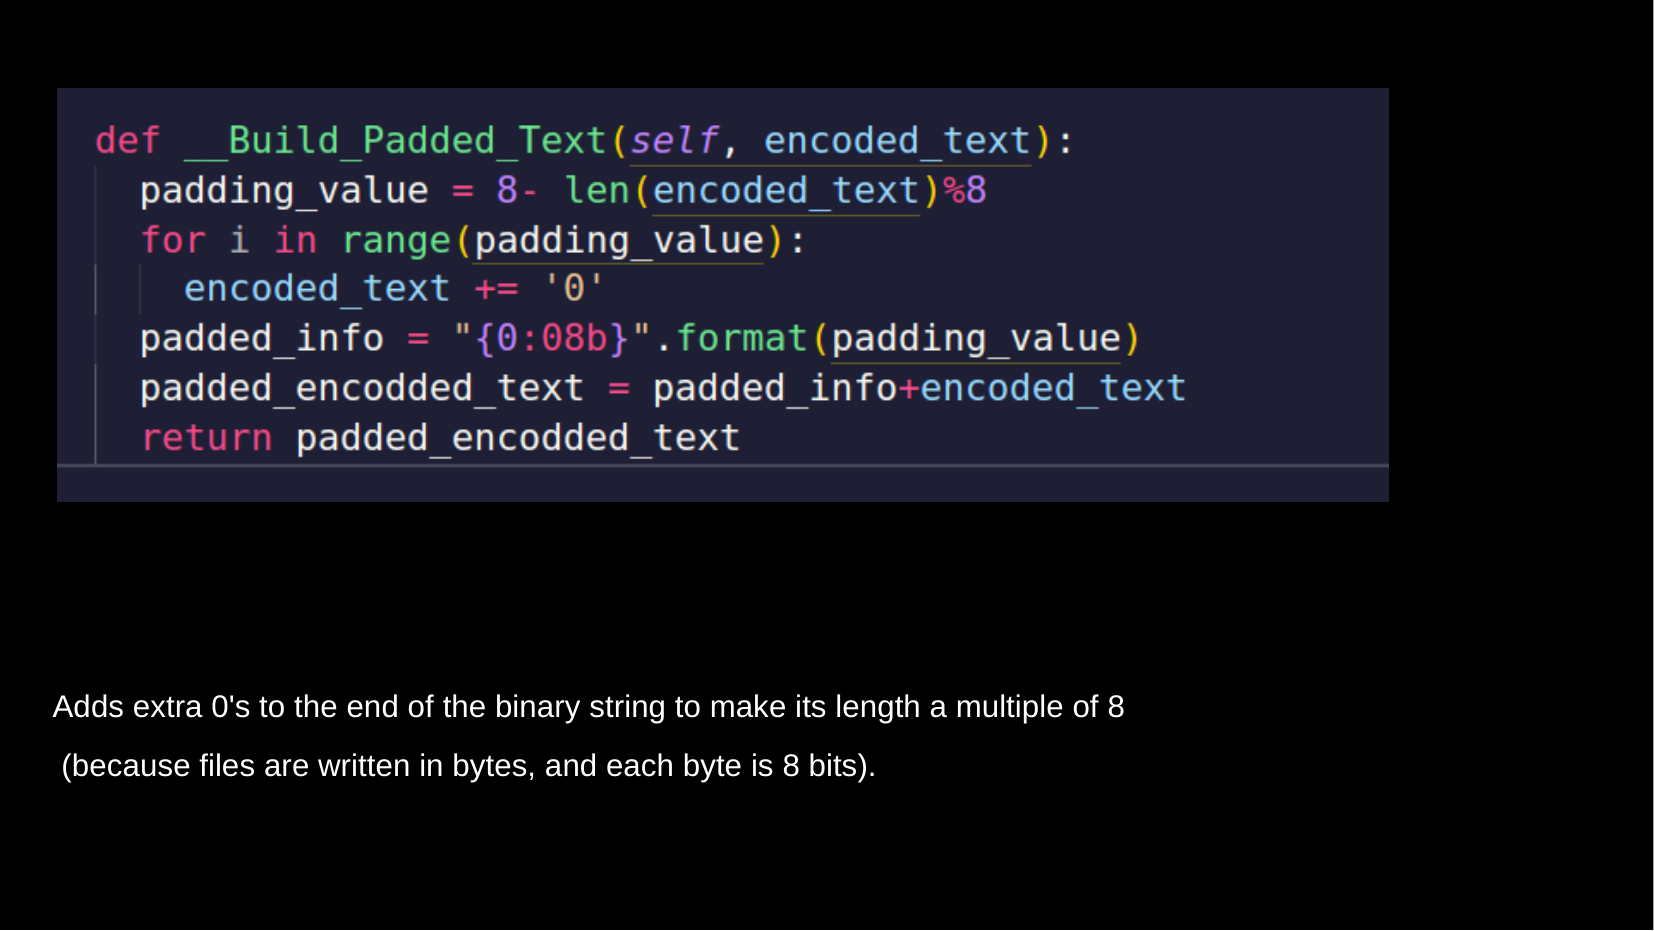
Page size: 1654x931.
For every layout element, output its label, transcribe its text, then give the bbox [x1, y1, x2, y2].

picture [57, 88, 1389, 502]
text_box Adds extra 0's to the end of the binary string to make its length a multiple of 8 (because files are written in bytes, and each byte is 8 bits). [37, 681, 1565, 857]
